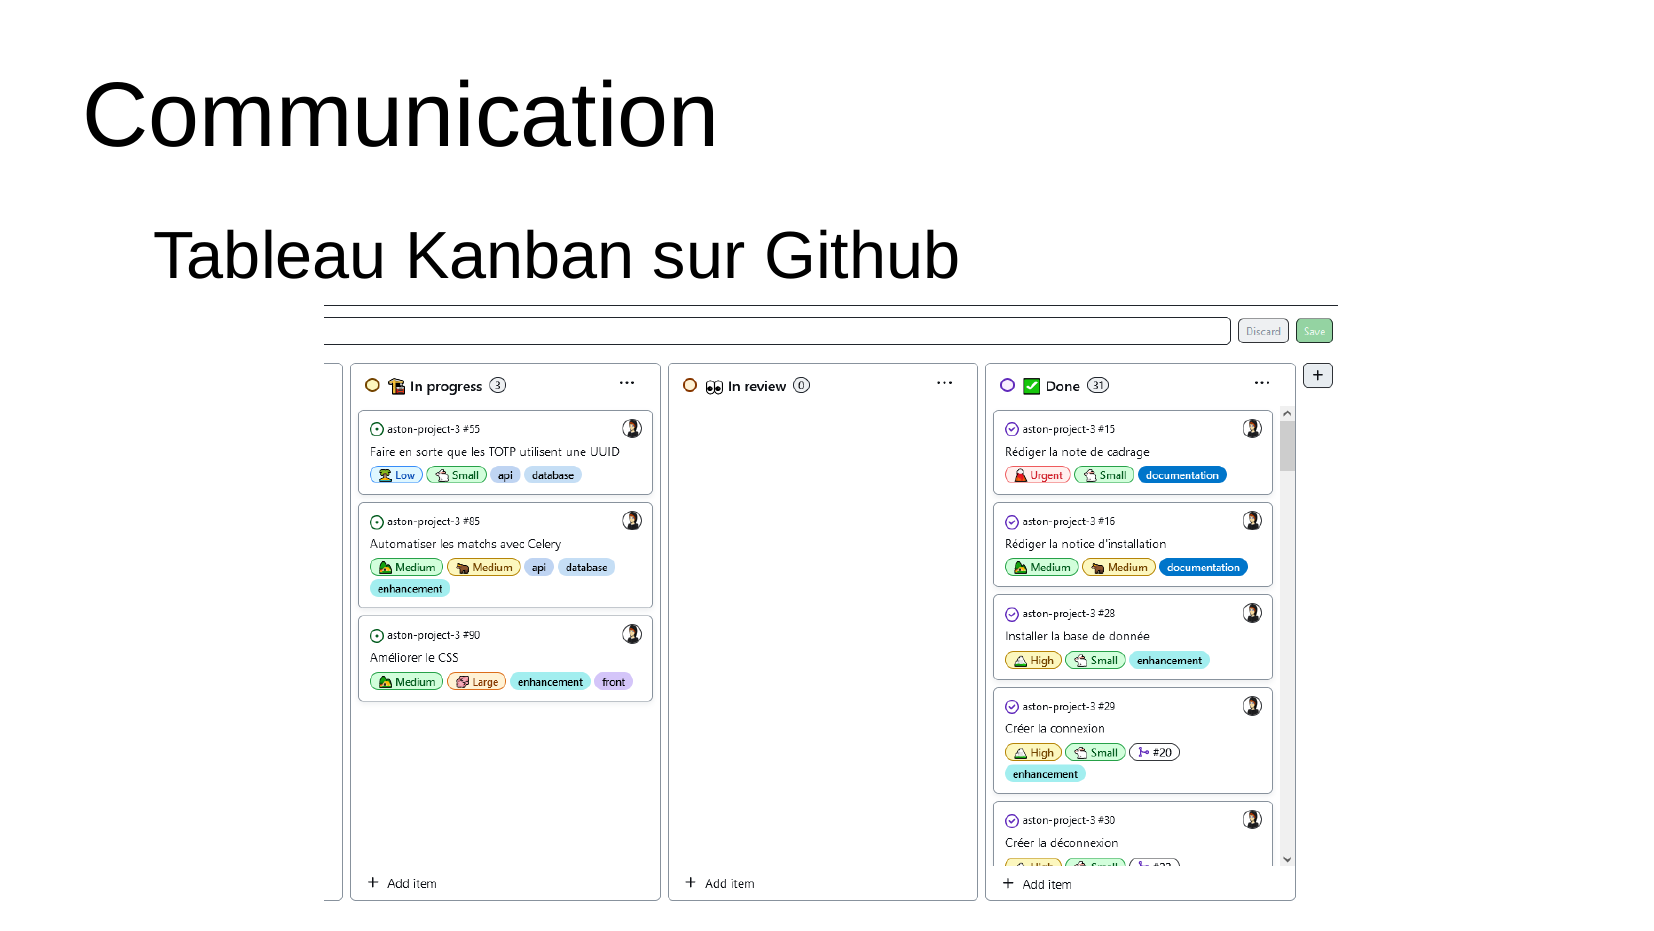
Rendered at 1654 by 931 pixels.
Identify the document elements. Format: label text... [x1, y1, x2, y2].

list Tableau Kanban sur Github [82, 217, 1571, 758]
picture [324, 295, 1338, 905]
title Communication [82, 37, 1571, 193]
